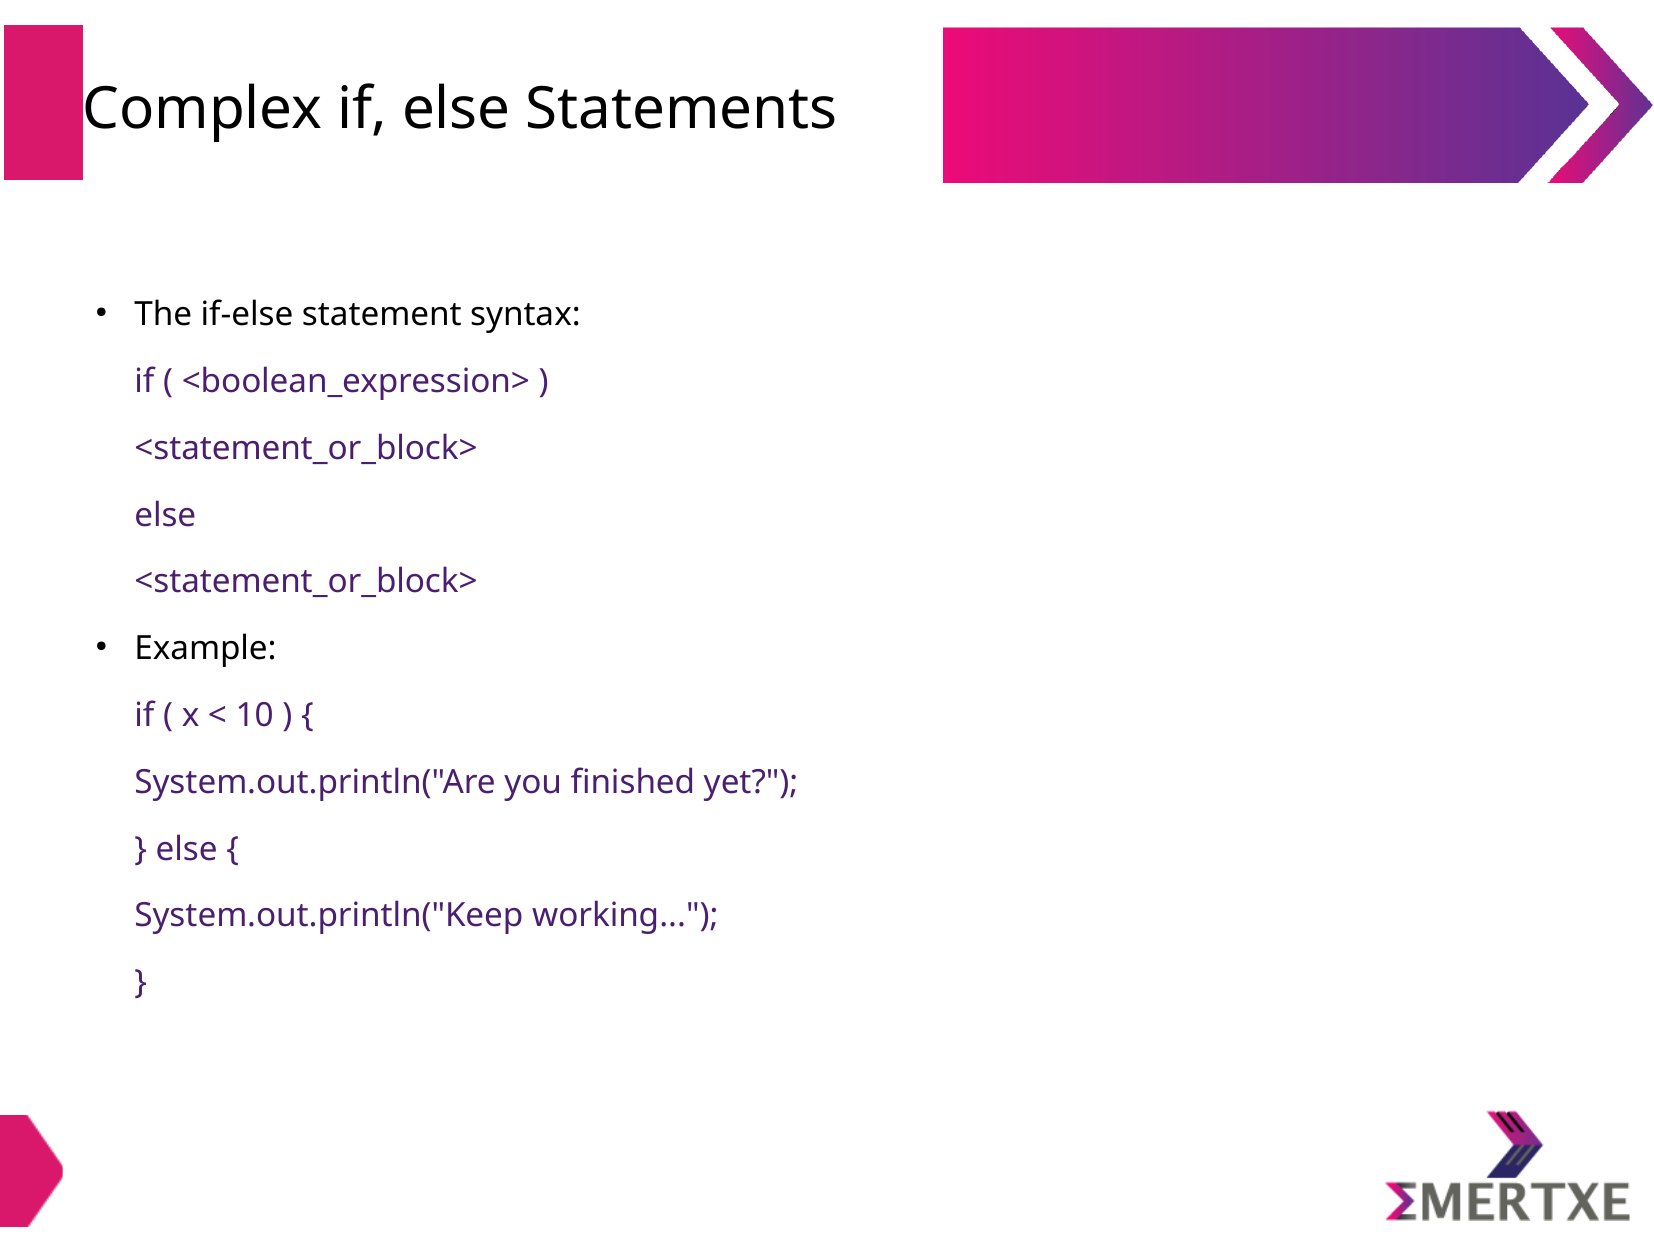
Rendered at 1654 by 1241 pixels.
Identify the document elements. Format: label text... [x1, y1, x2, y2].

list The if-else statement syntax: if ( <boolean_expression> ) <statement_or_block> else <statement_or_block> Example: if ( x < 10 ) { System.out.println("Are you finished yet?"); } else { System.out.println("Keep working..."); } [82, 290, 1571, 1010]
picture [1385, 1107, 1631, 1221]
title Complex if, else Statements [82, 2, 1571, 210]
picture [1571, 27, 1653, 183]
